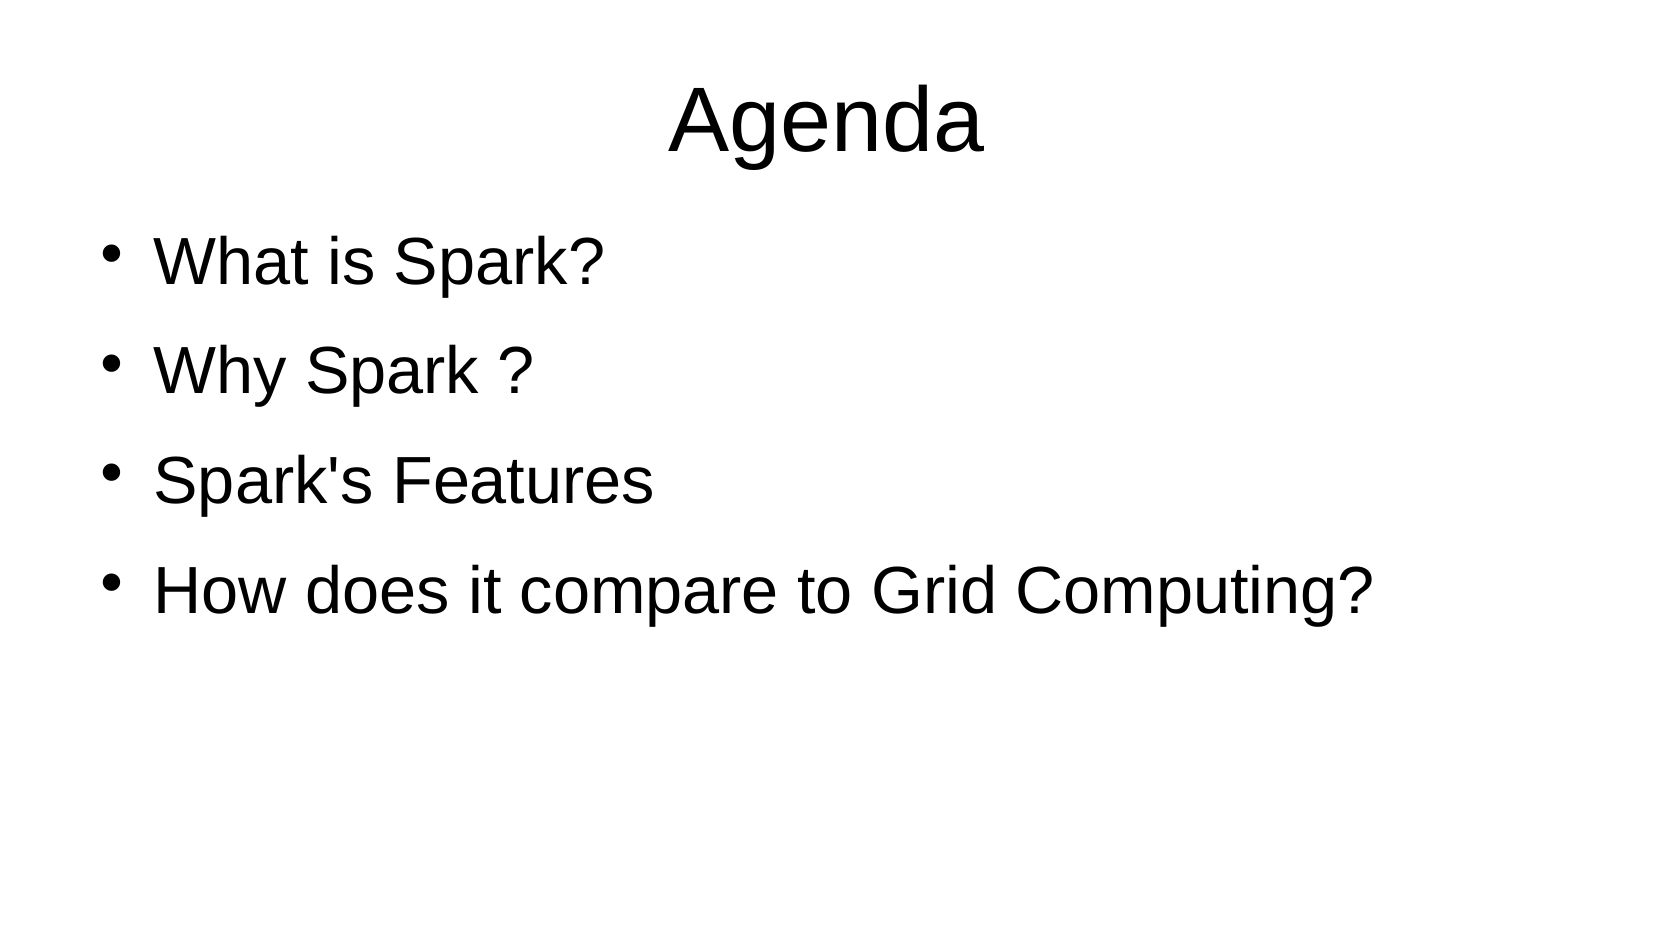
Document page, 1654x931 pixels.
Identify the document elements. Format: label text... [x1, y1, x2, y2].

text_box What is Spark? Why Spark ? Spark's Features How does it compare to Grid Computing? [82, 217, 1571, 757]
text_box Agenda [82, 37, 1571, 193]
